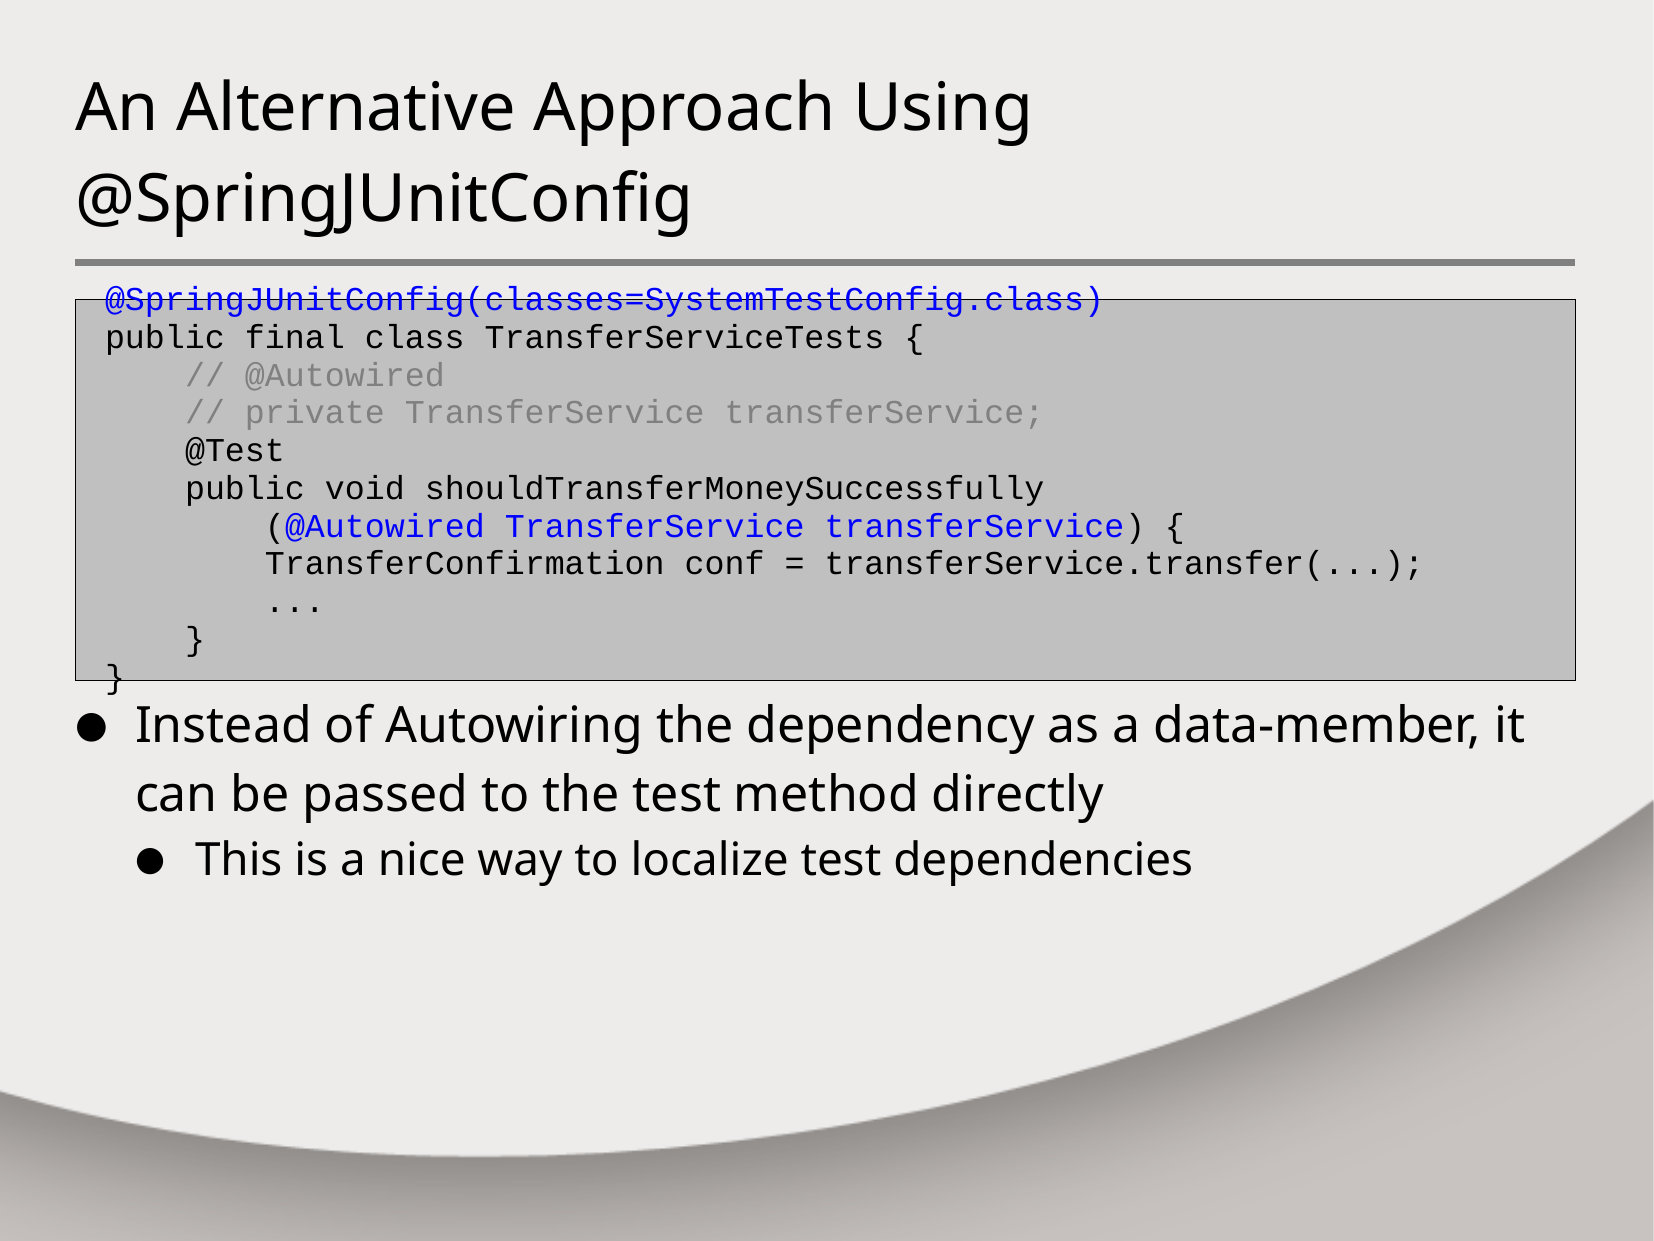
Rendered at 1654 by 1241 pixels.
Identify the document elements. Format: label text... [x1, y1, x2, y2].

title An Alternative Approach Using @SpringJUnitConfig [75, 75, 1576, 226]
picture [0, 0, 1654, 1241]
list Instead of Autowiring the dependency as a data-member, it can be passed to the test method directly This is a nice way to localize test dependencies [75, 300, 1576, 1163]
